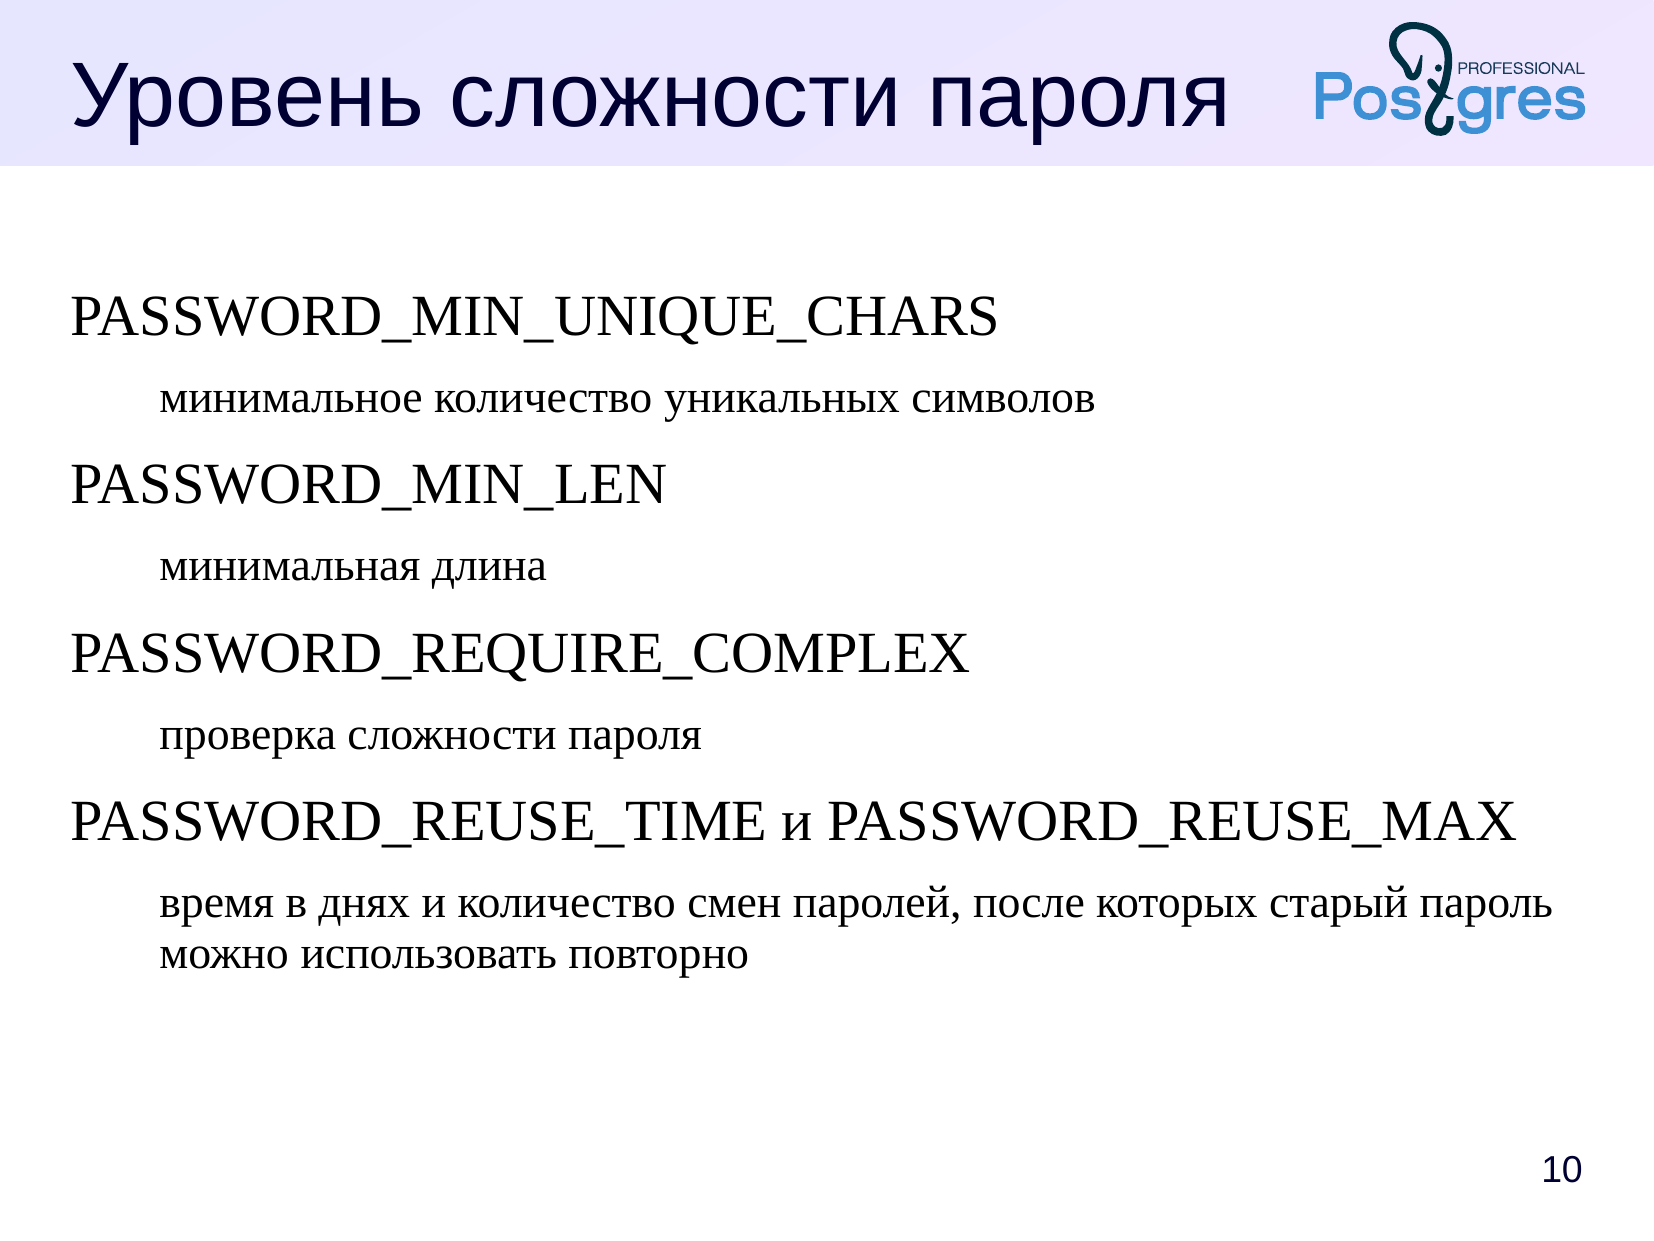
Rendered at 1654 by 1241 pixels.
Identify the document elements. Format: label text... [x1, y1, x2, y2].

title Уровень сложности пароля [70, 43, 1241, 147]
list PASSWORD_MIN_UNIQUE_CHARS минимальное количество уникальных символов PASSWORD_MIN_LEN минимальная длина PASSWORD_REQUIRE_COMPLEX проверка сложности пароля PASSWORD_REUSE_TIME и PASSWORD_REUSE_MAX время в днях и количество смен паролей, после которых старый пароль можно использовать повторно [70, 283, 1583, 1134]
